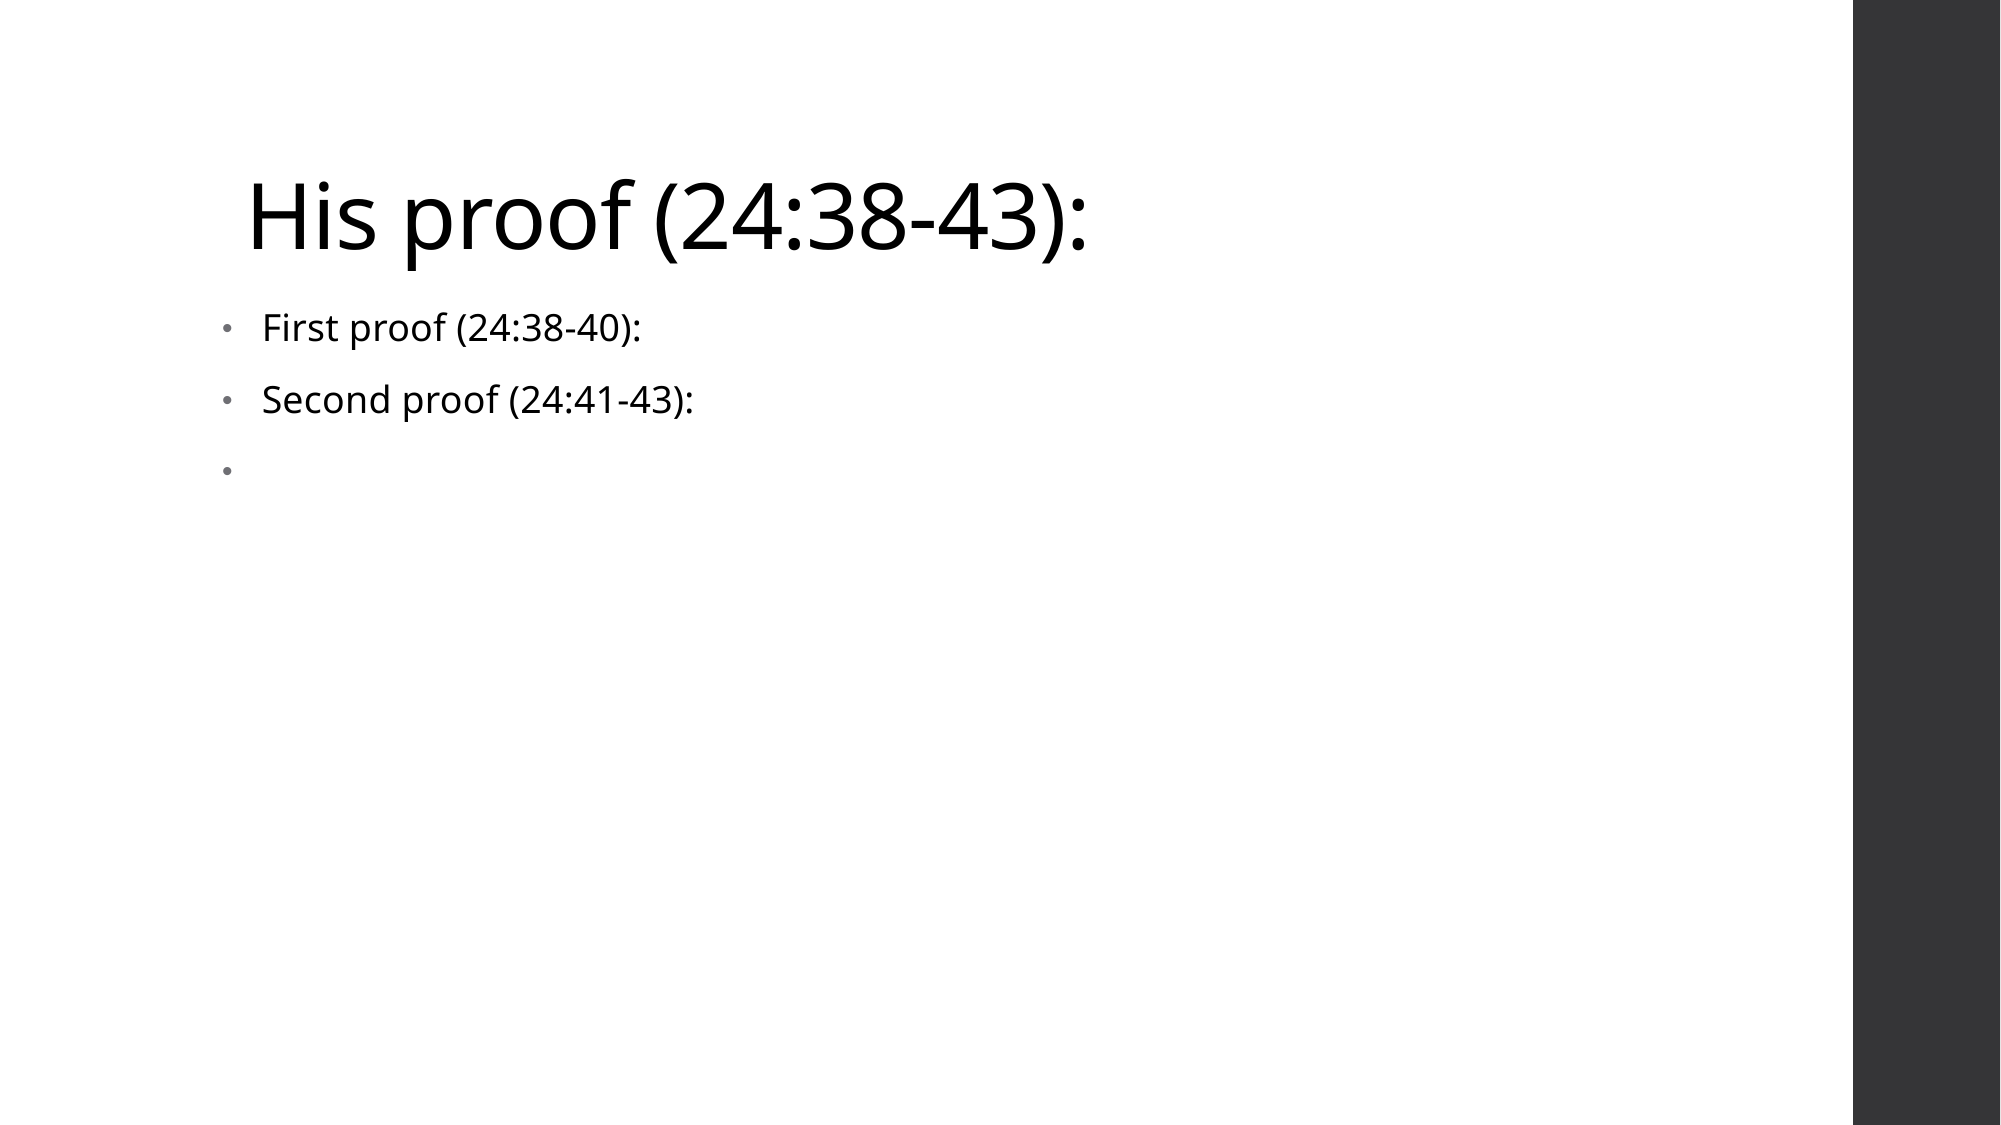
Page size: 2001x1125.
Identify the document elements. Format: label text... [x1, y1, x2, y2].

list First proof (24:38-40): Second proof (24:41-43): [206, 299, 1617, 1014]
title His proof (24:38-43): [206, 60, 1797, 278]
